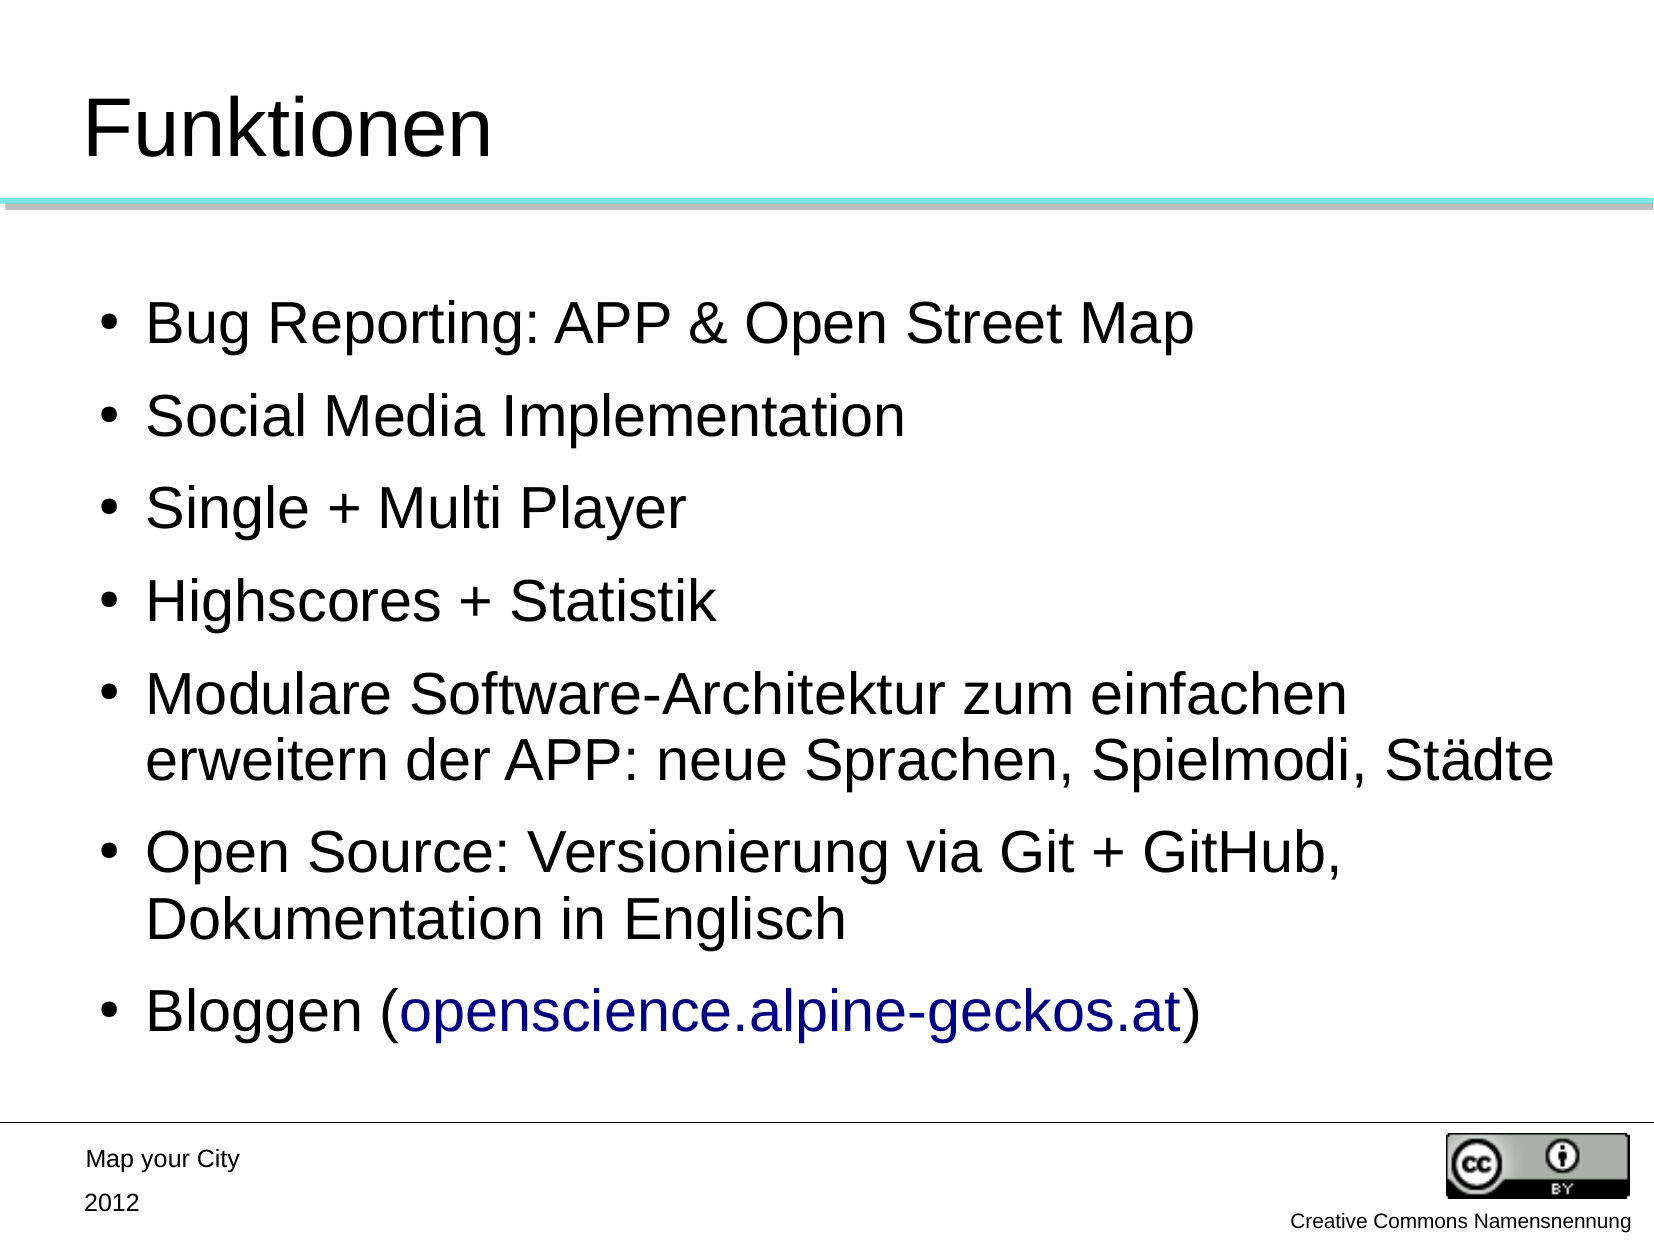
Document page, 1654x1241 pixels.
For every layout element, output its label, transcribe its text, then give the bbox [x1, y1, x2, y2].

title Funktionen [82, 81, 1571, 175]
picture [1446, 1133, 1630, 1199]
text_box 2012 [69, 1181, 674, 1225]
text_box Creative Commons Namensnennung [1275, 1202, 1654, 1241]
list Bug Reporting: APP & Open Street Map Social Media Implementation Single + Multi Player Highscores + Statistik Modulare Software-Architektur zum einfachen erweitern der APP: neue Sprachen, Spielmodi, Städte Open Source: Versionierung via Git + GitHub, Dokumentation in Englisch Bloggen (openscience.alpine-geckos.at) [82, 290, 1571, 1109]
text_box Map your City [70, 1137, 308, 1180]
